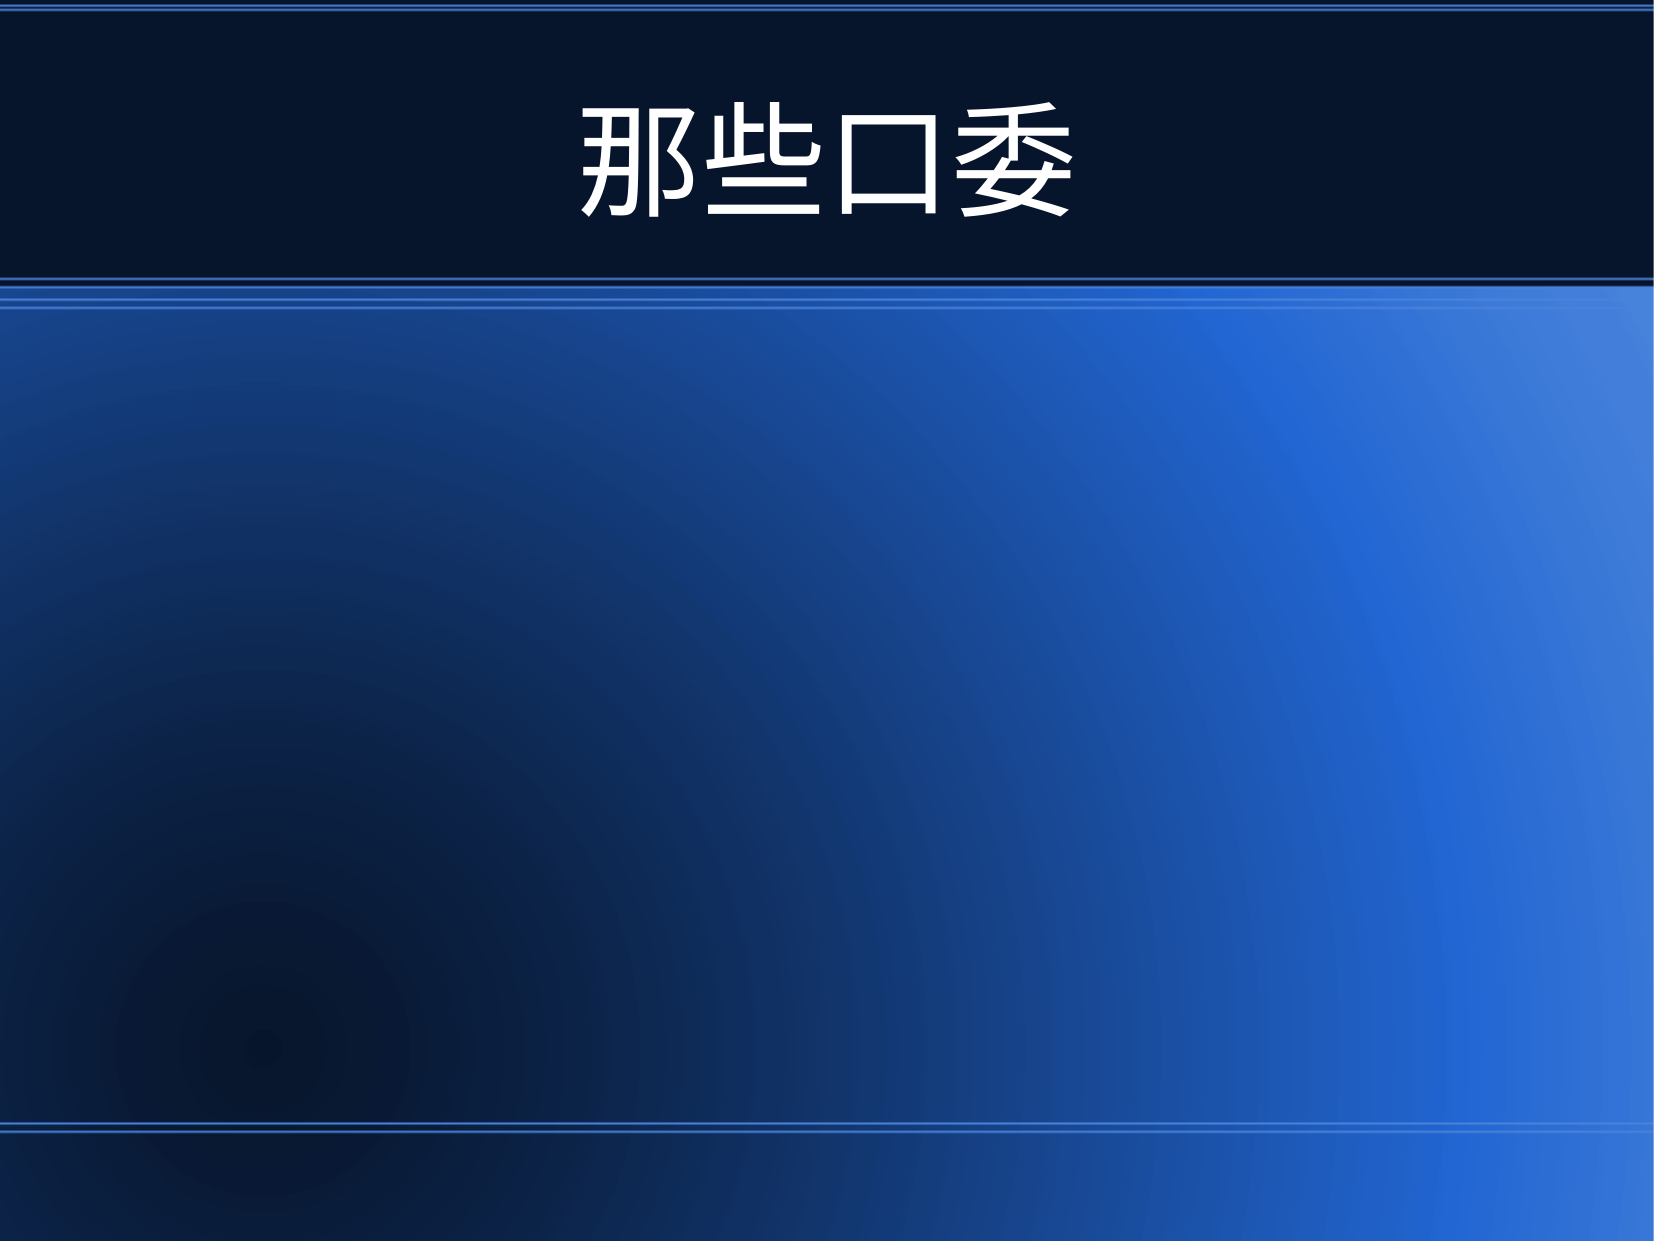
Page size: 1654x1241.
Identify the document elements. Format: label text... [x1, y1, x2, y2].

title 那些口委 [82, 49, 1571, 257]
picture [0, 0, 1654, 1241]
